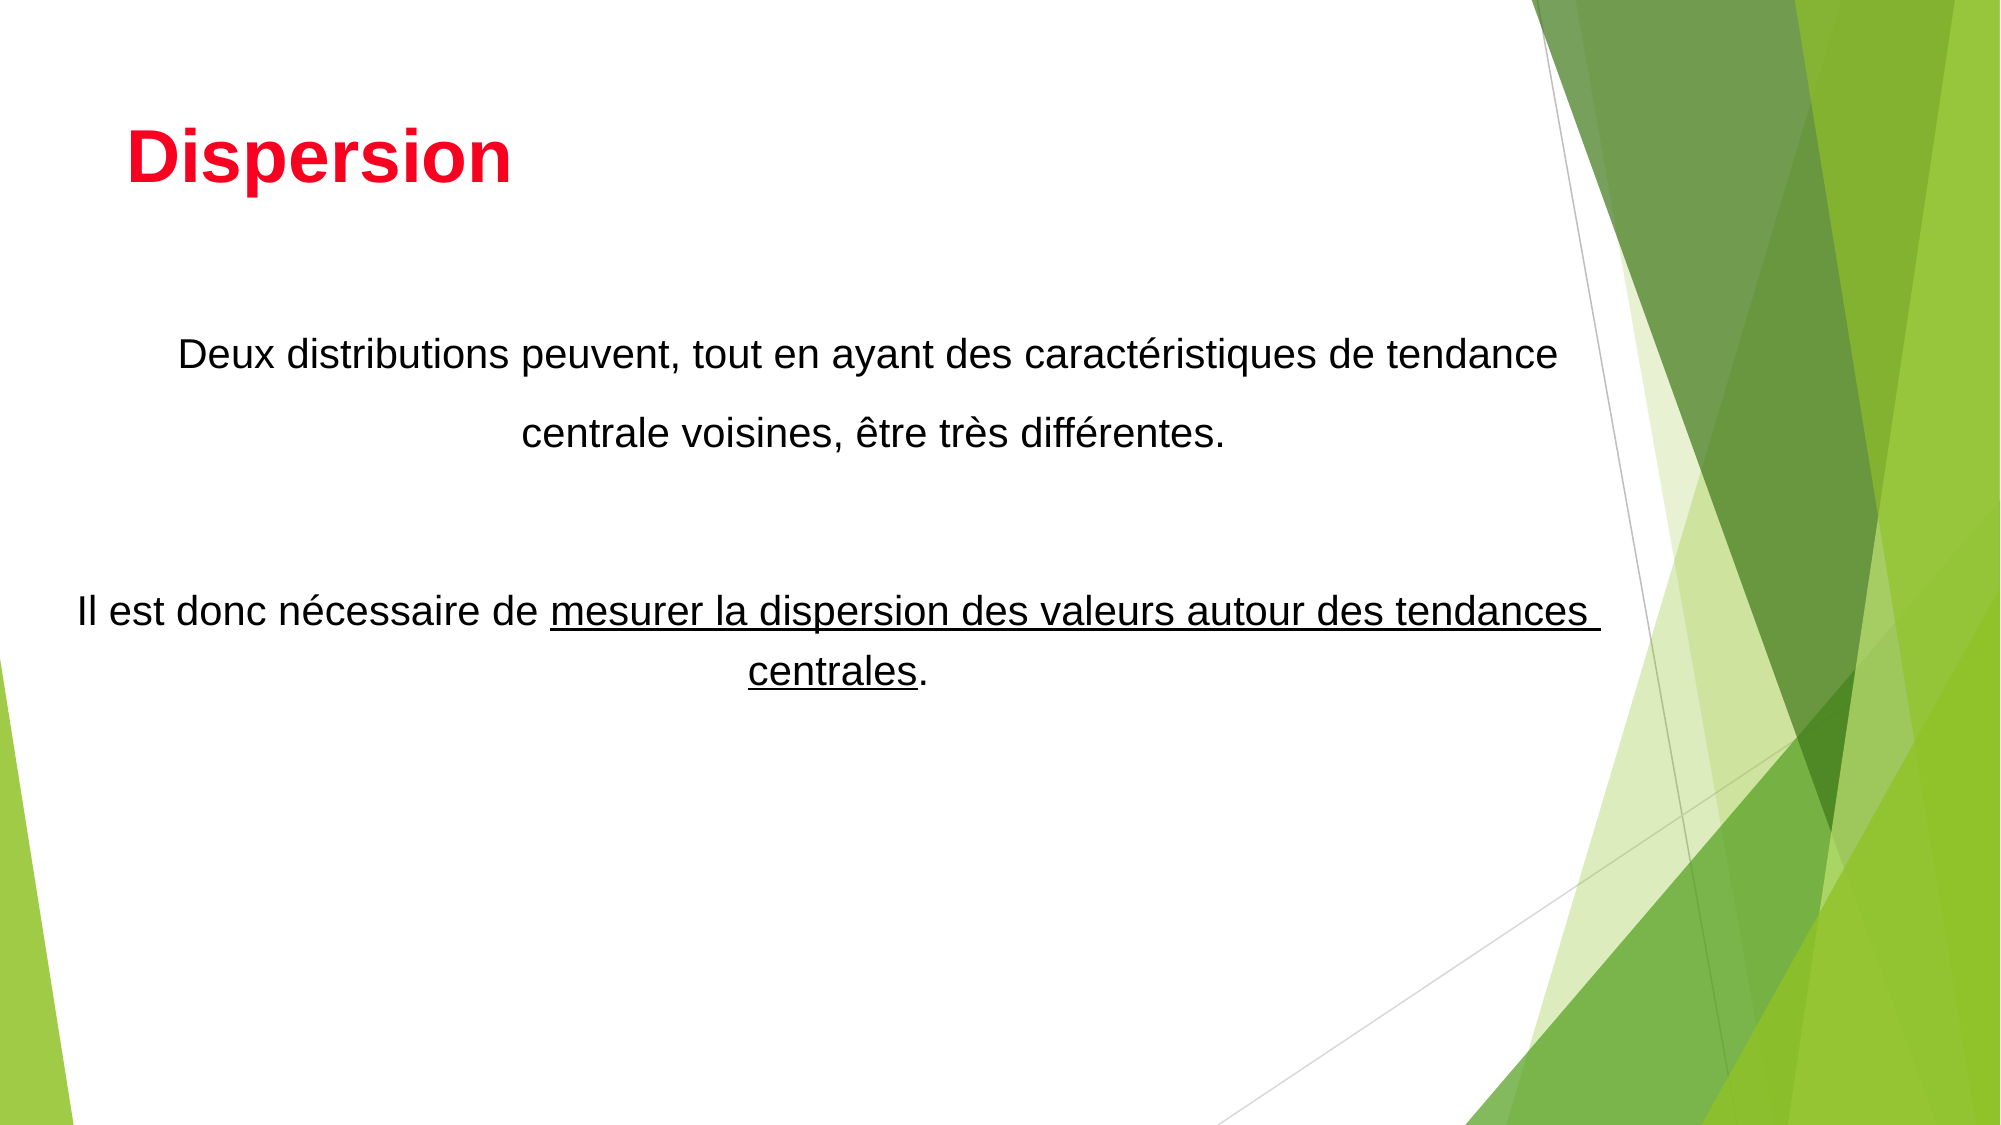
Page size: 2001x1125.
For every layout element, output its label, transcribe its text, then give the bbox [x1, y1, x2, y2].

list Deux distributions peuvent, tout en ayant des caractéristiques de tendance centrale voisines, être très différentes. Il est donc nécessaire de mesurer la dispersion des valeurs autour des tendances centrales. [35, 318, 1642, 1004]
title Dispersion [111, 99, 1522, 235]
